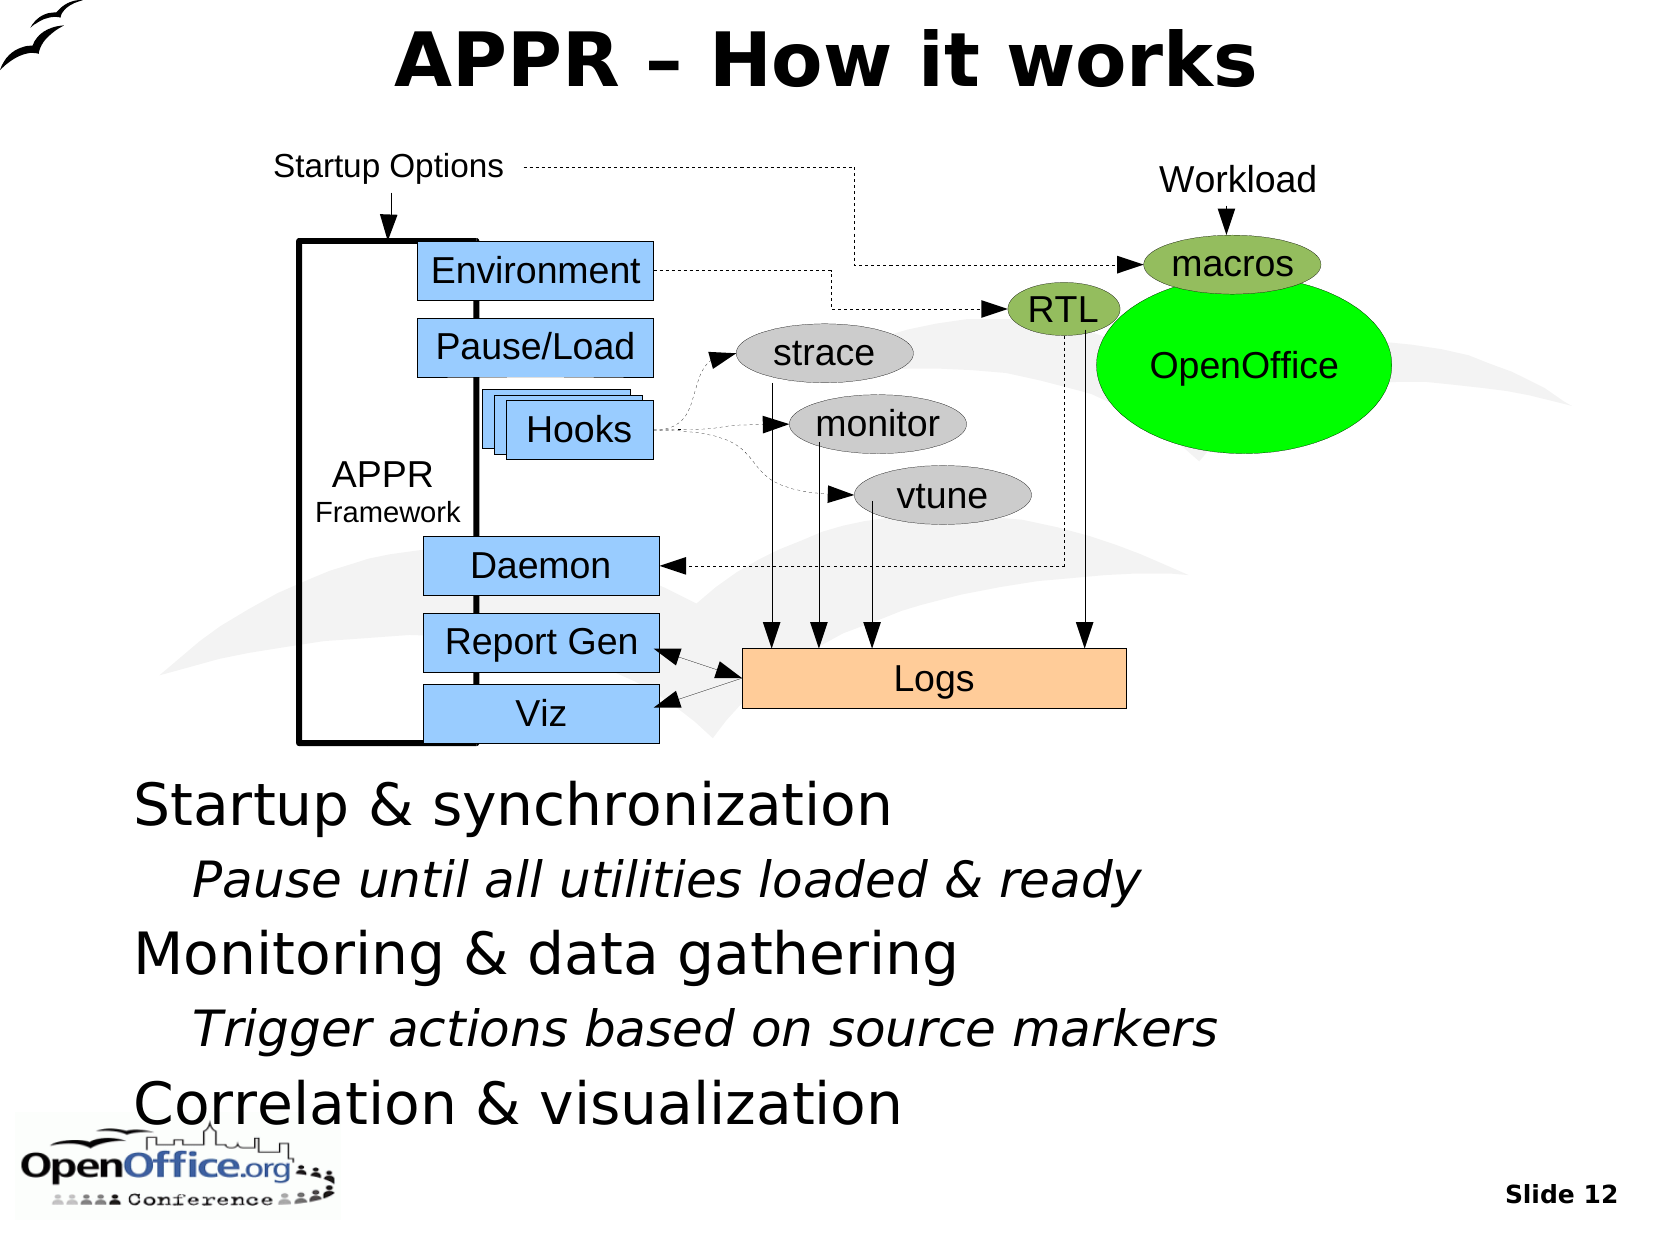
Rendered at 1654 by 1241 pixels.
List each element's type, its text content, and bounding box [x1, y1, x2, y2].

chart [137, 107, 1534, 764]
title APPR – How it works [0, 0, 1654, 121]
list Startup & synchronization Pause until all utilities loaded & ready Monitoring & data gathering Trigger actions based on source markers Correlation & visualization [133, 771, 1559, 1143]
picture [15, 1112, 341, 1220]
